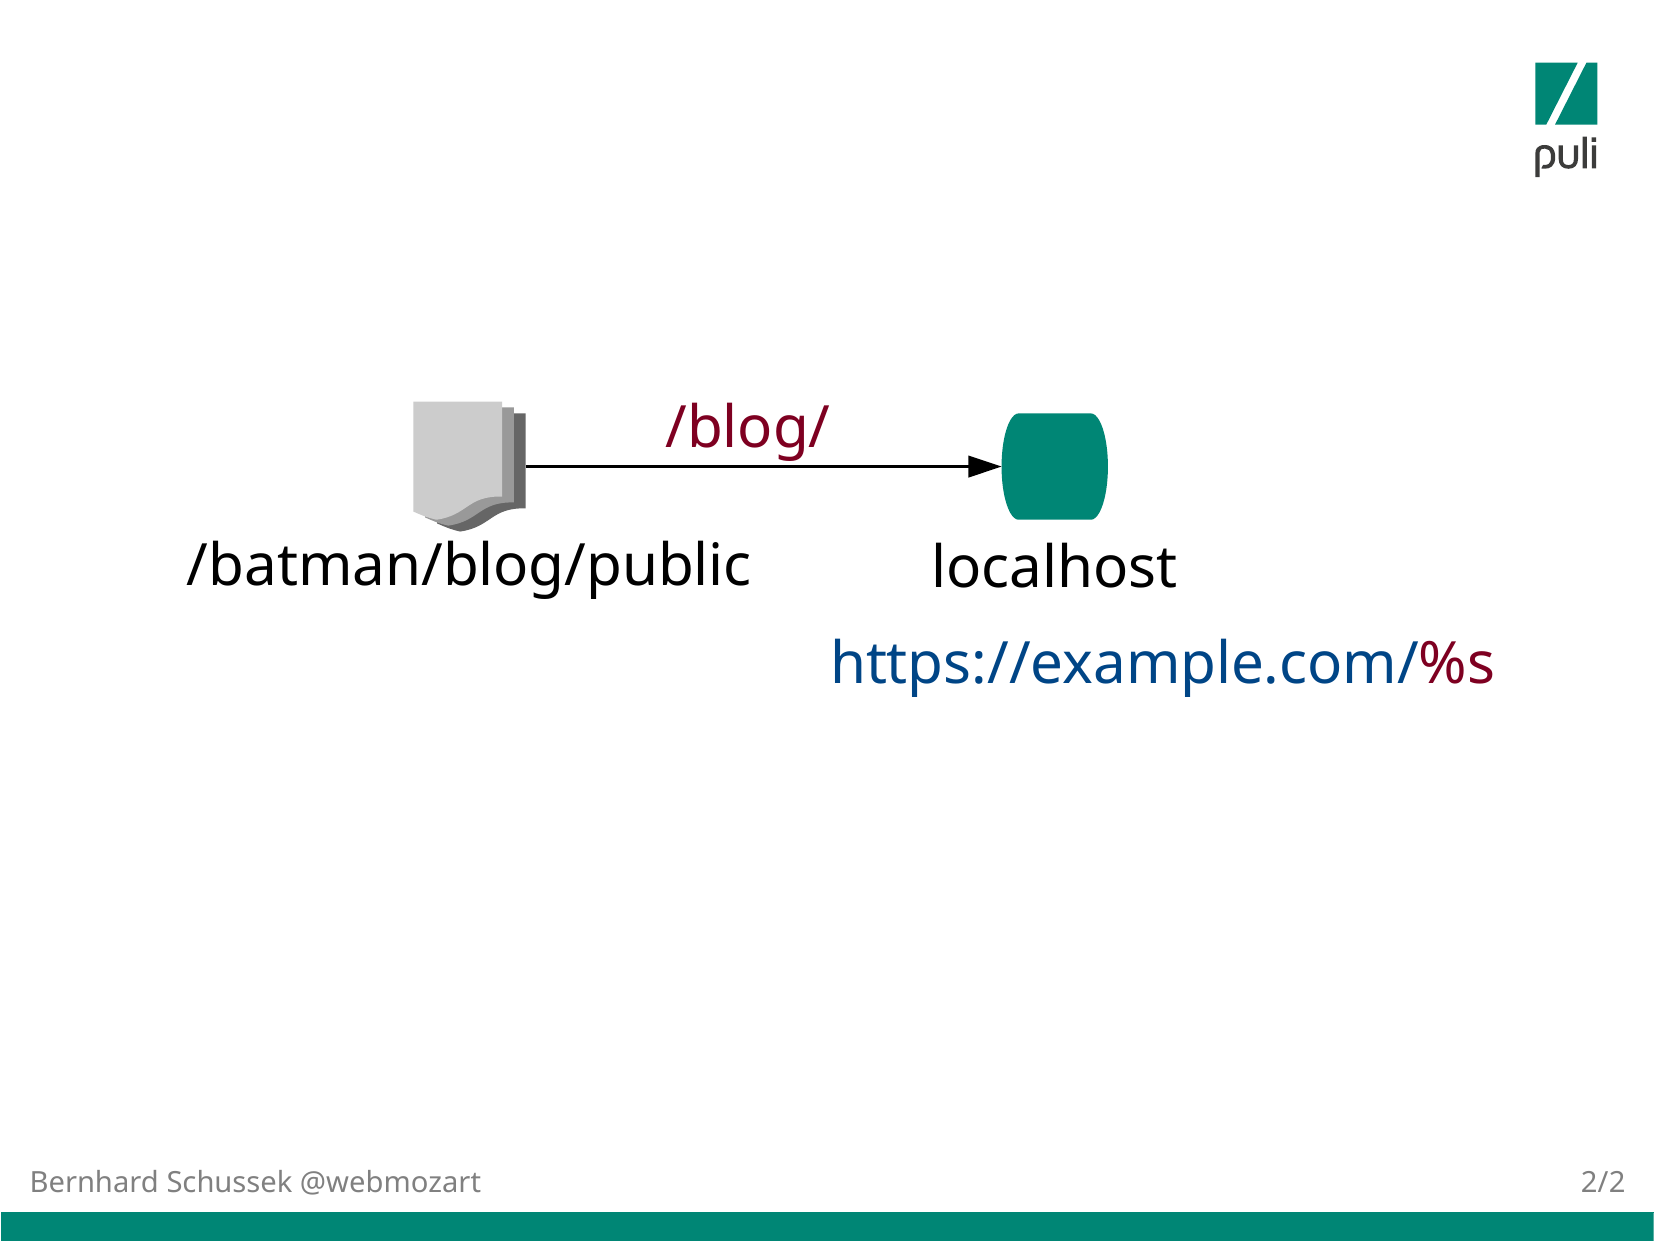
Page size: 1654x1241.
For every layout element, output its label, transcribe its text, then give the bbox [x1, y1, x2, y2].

text_box https://example.com/%s [815, 614, 1291, 688]
text_box [437, 413, 526, 532]
text_box [413, 401, 503, 520]
text_box /batman/blog/public [425, 407, 514, 526]
text_box /blog/ [676, 377, 820, 452]
text_box localhost [1001, 413, 1108, 520]
